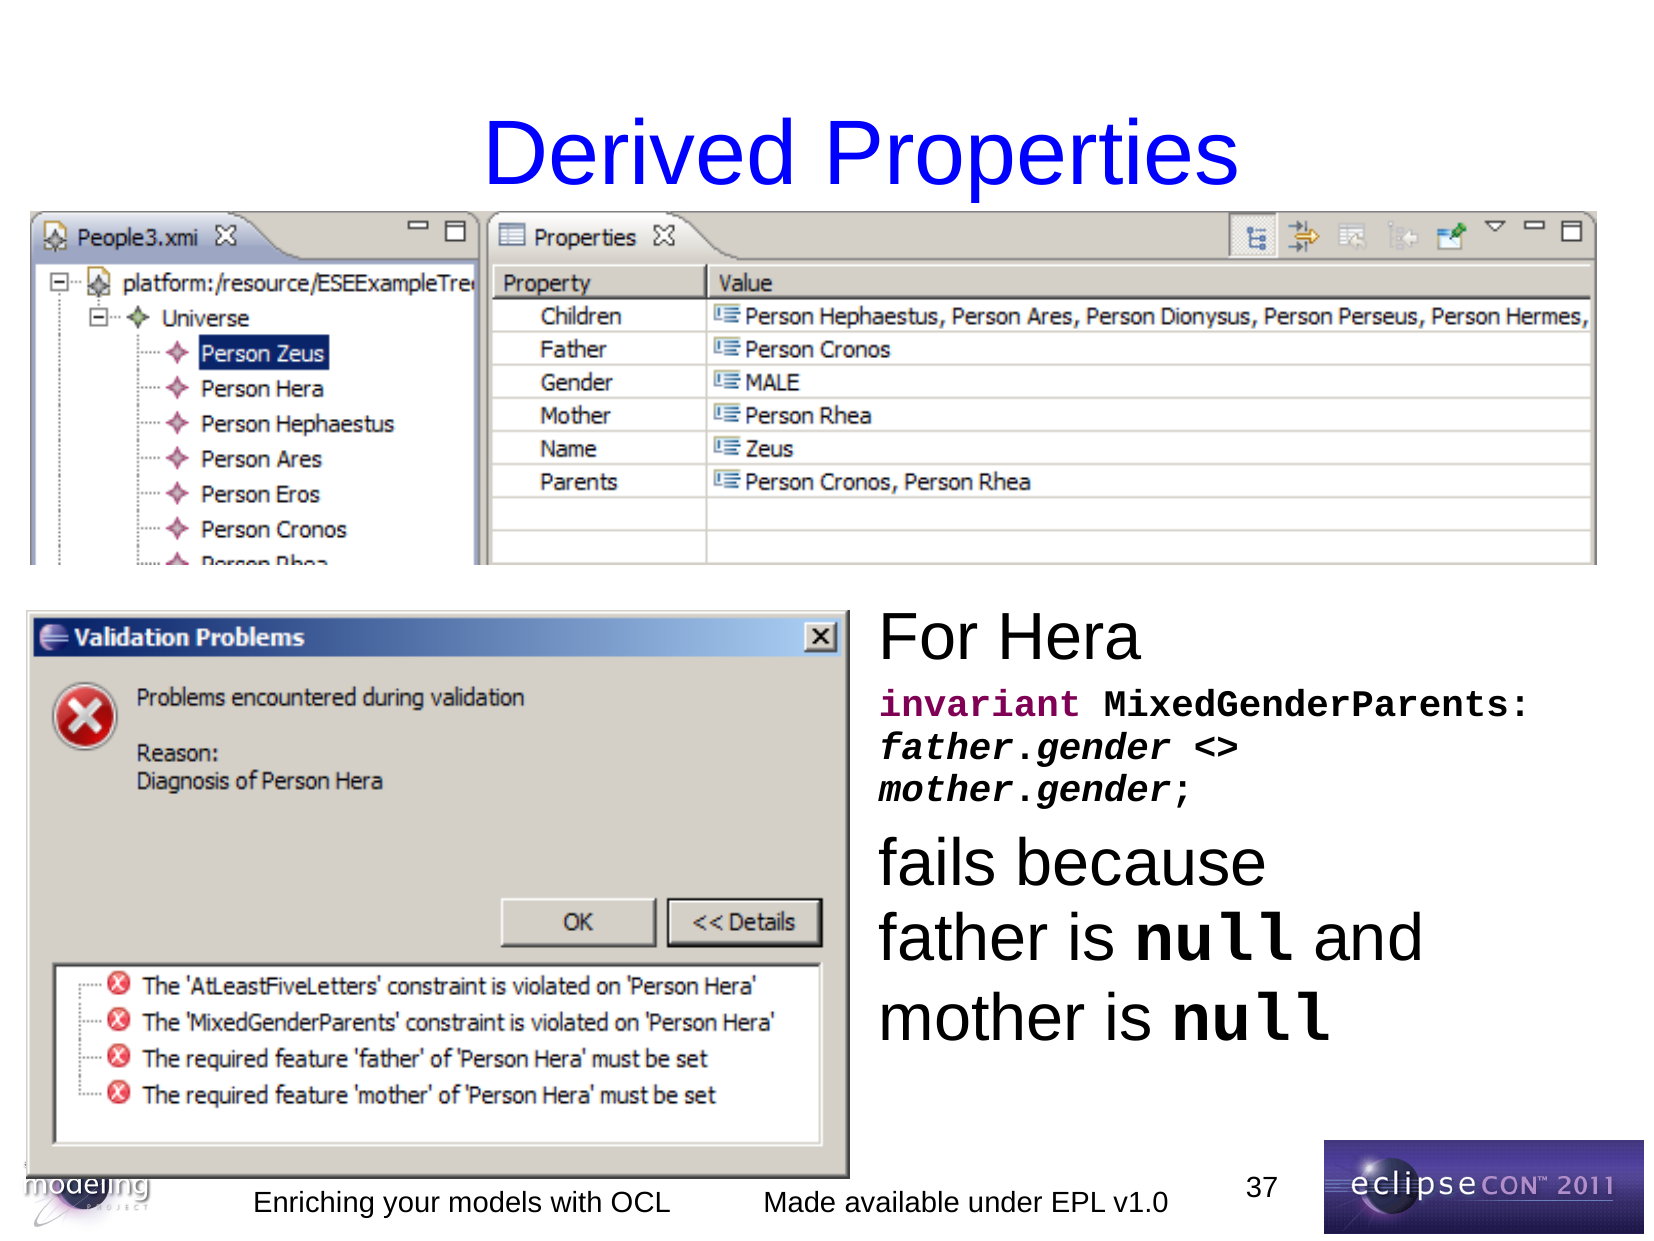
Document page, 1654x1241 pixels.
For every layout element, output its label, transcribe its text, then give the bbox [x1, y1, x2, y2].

picture [30, 211, 1597, 565]
picture [1570, 1140, 1644, 1234]
list For Hera invariant MixedGenderParents: father.gender <> mother.gender; fails because father is null and mother is null [879, 598, 1570, 1241]
title Derived Properties [118, 56, 1607, 250]
picture [9, 610, 850, 1235]
